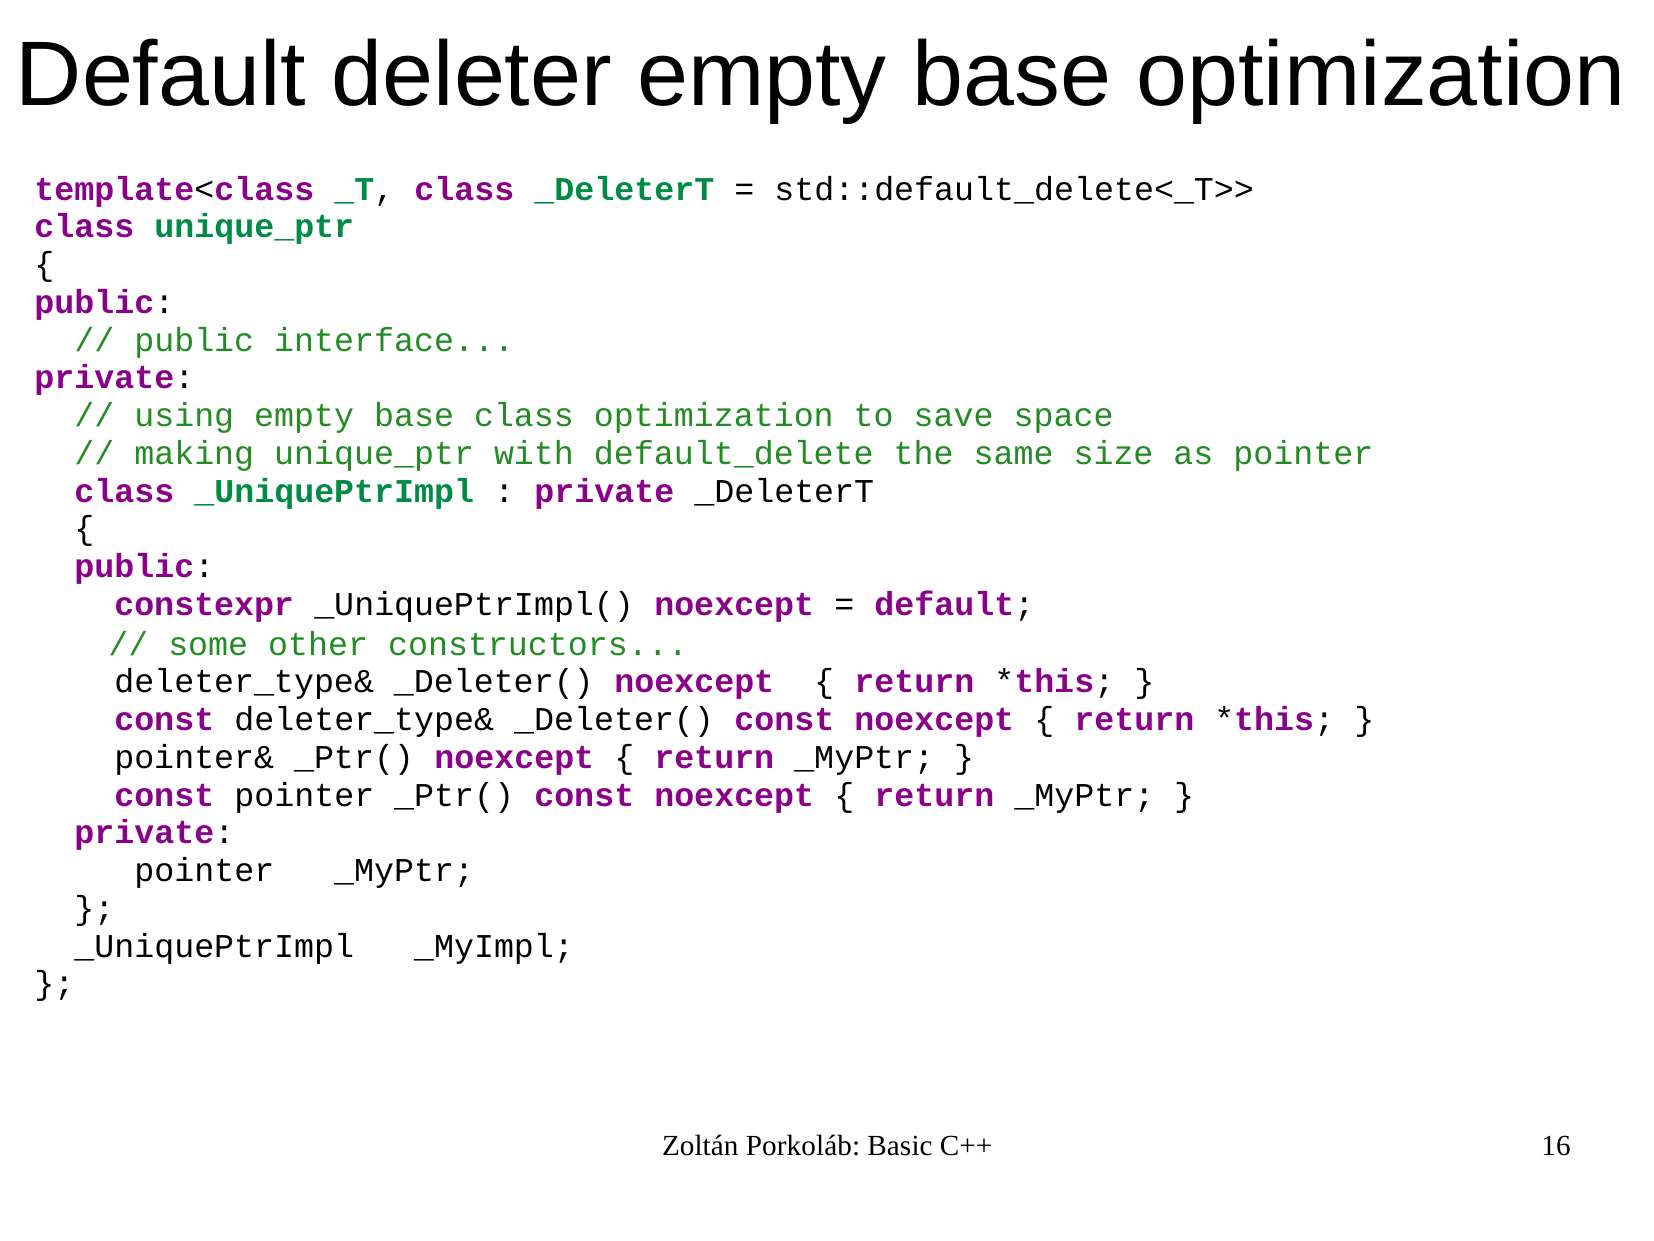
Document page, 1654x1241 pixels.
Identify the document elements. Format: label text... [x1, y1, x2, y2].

text_box template<class _T, class _DeleterT = std::default_delete<_T>> class unique_ptr { public: // public interface... private: // using empty base class optimization to save space // making unique_ptr with default_delete the same size as pointer class _UniquePtrImpl : private _DeleterT { public: constexpr _UniquePtrImpl() noexcept = default; // some other constructors... deleter_type& _Deleter() noexcept { return *this; } const deleter_type& _Deleter() const noexcept { return *this; } pointer& _Ptr() noexcept { return _MyPtr; } const pointer _Ptr() const noexcept { return _MyPtr; } private: pointer _MyPtr; }; _UniquePtrImpl _MyImpl; }; [19, 165, 1654, 1241]
title Default deleter empty base optimization [0, 0, 1654, 177]
